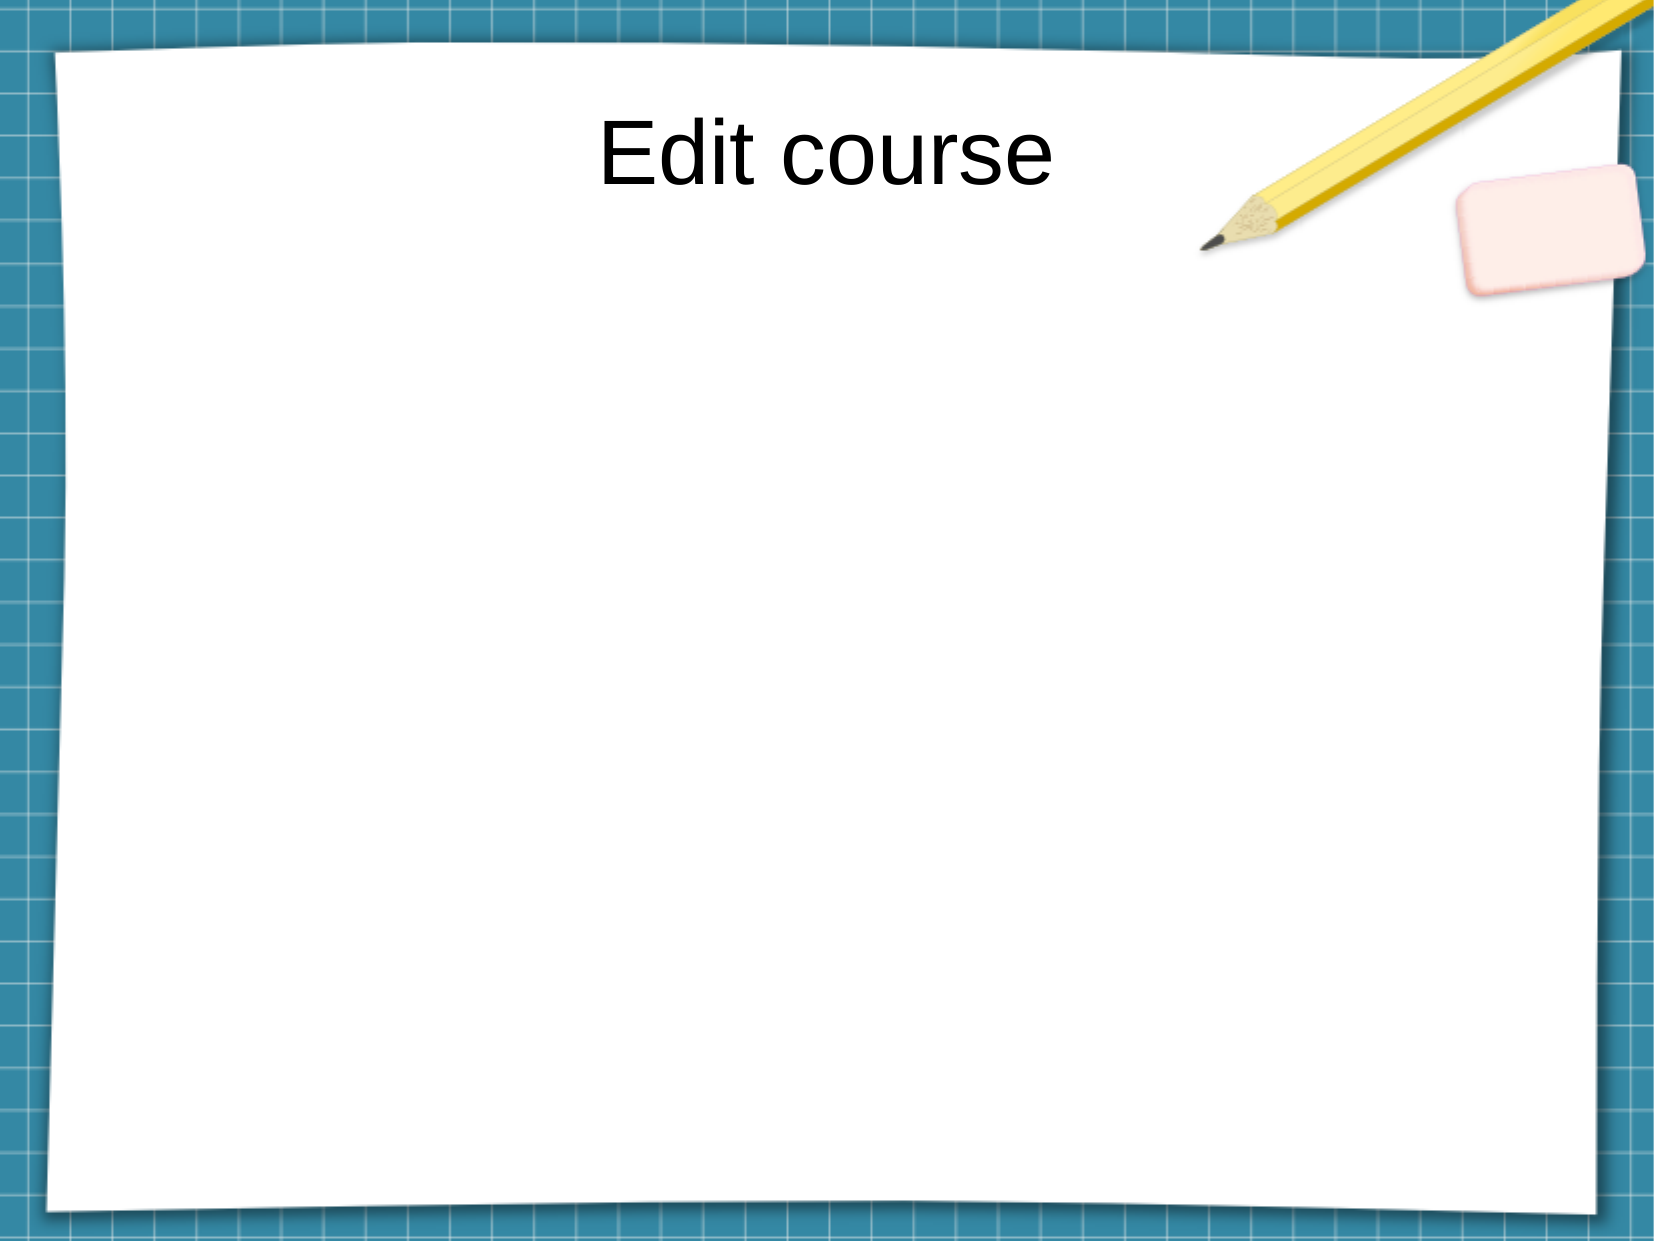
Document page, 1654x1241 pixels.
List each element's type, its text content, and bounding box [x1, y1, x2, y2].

picture [0, 0, 1654, 1241]
title Edit course [82, 49, 1571, 257]
